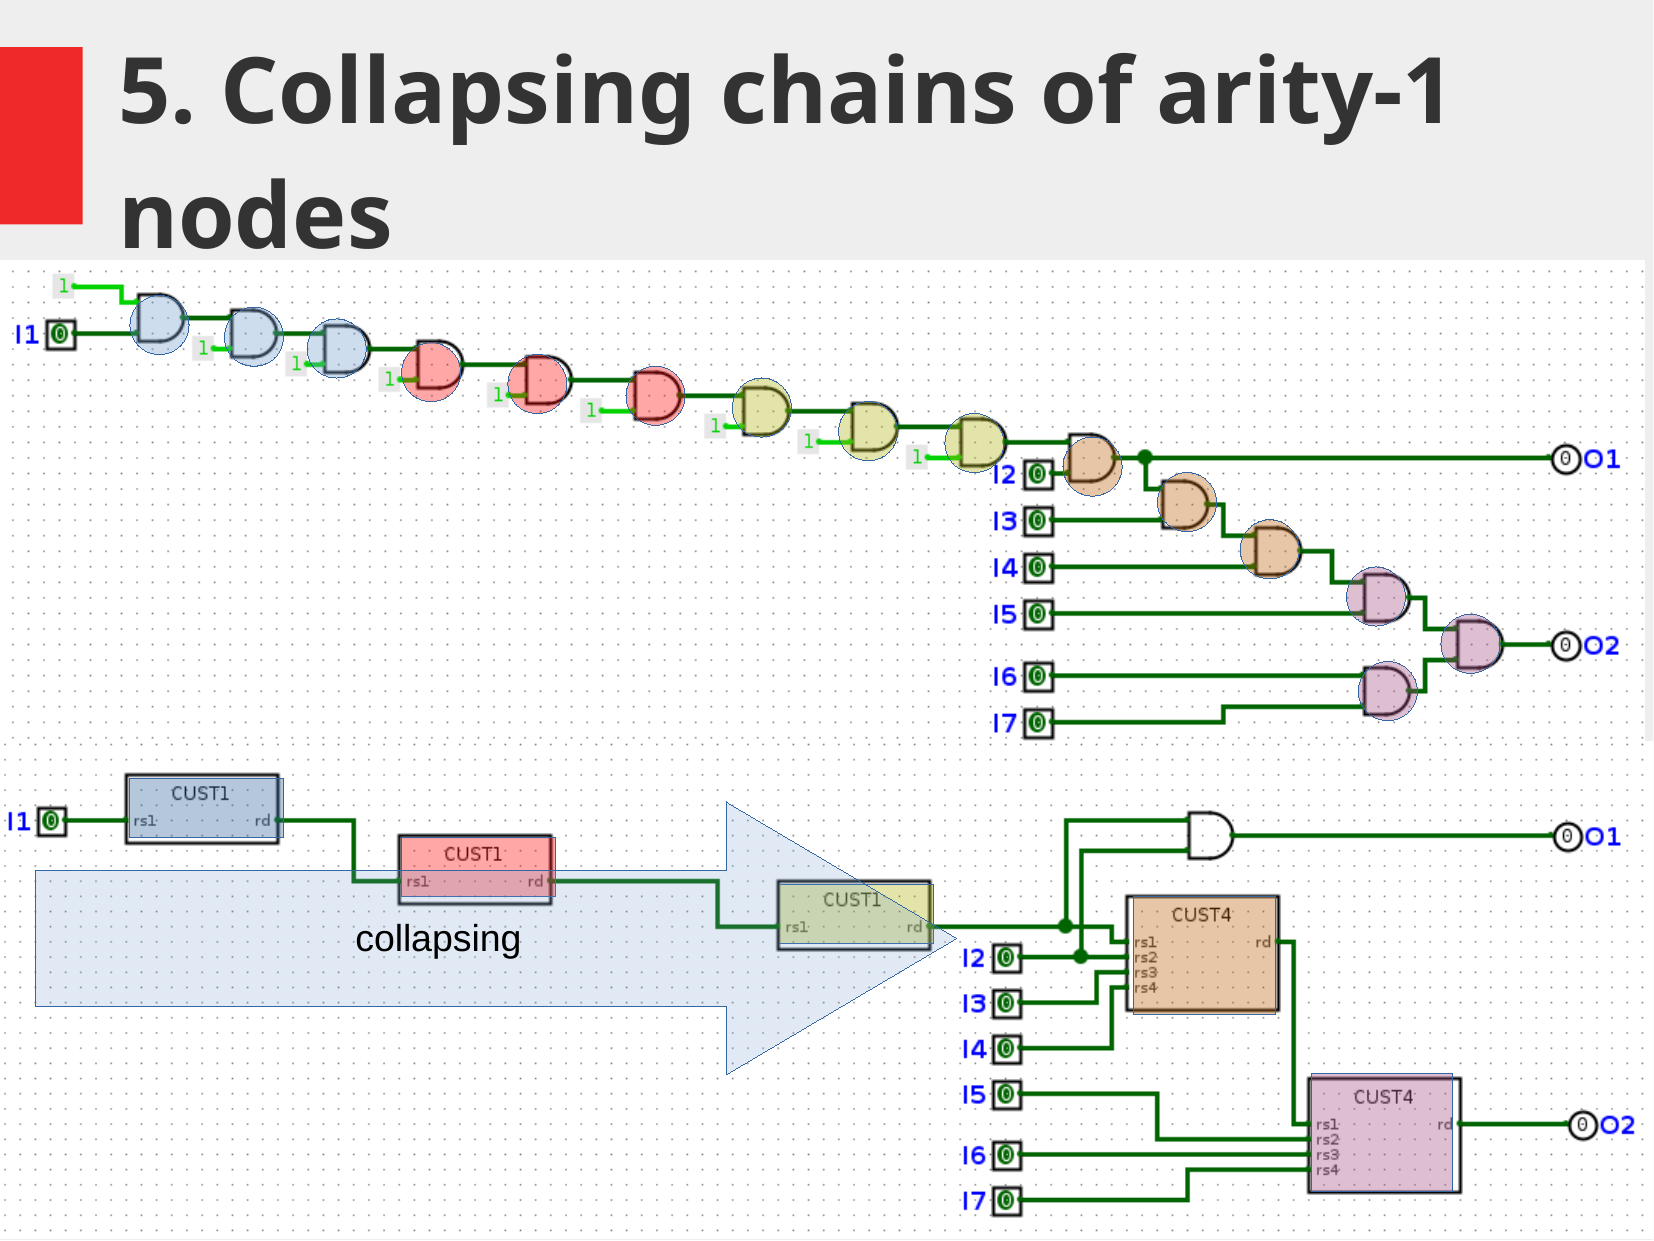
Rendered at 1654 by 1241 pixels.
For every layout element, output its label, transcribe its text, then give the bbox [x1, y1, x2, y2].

text_box [1062, 437, 1123, 497]
text_box [507, 354, 567, 414]
text_box [401, 837, 556, 870]
text_box [129, 295, 190, 355]
text_box [224, 307, 284, 367]
text_box [1240, 519, 1300, 579]
text_box [401, 342, 461, 402]
text_box [944, 413, 1004, 473]
text_box [1358, 661, 1418, 721]
text_box [732, 377, 792, 438]
text_box [1440, 614, 1501, 674]
text_box [307, 318, 367, 379]
text_box [867, 884, 934, 924]
text_box [1133, 896, 1276, 1015]
title 5. Collapsing chains of arity-1 nodes [118, 25, 1571, 260]
text_box [1346, 566, 1406, 627]
text_box [625, 366, 686, 426]
picture [0, 260, 1654, 1239]
text_box [129, 778, 284, 838]
text_box [838, 401, 898, 461]
text_box [1157, 472, 1217, 532]
text_box [1311, 1073, 1453, 1192]
text_box collapsing [35, 801, 957, 1075]
